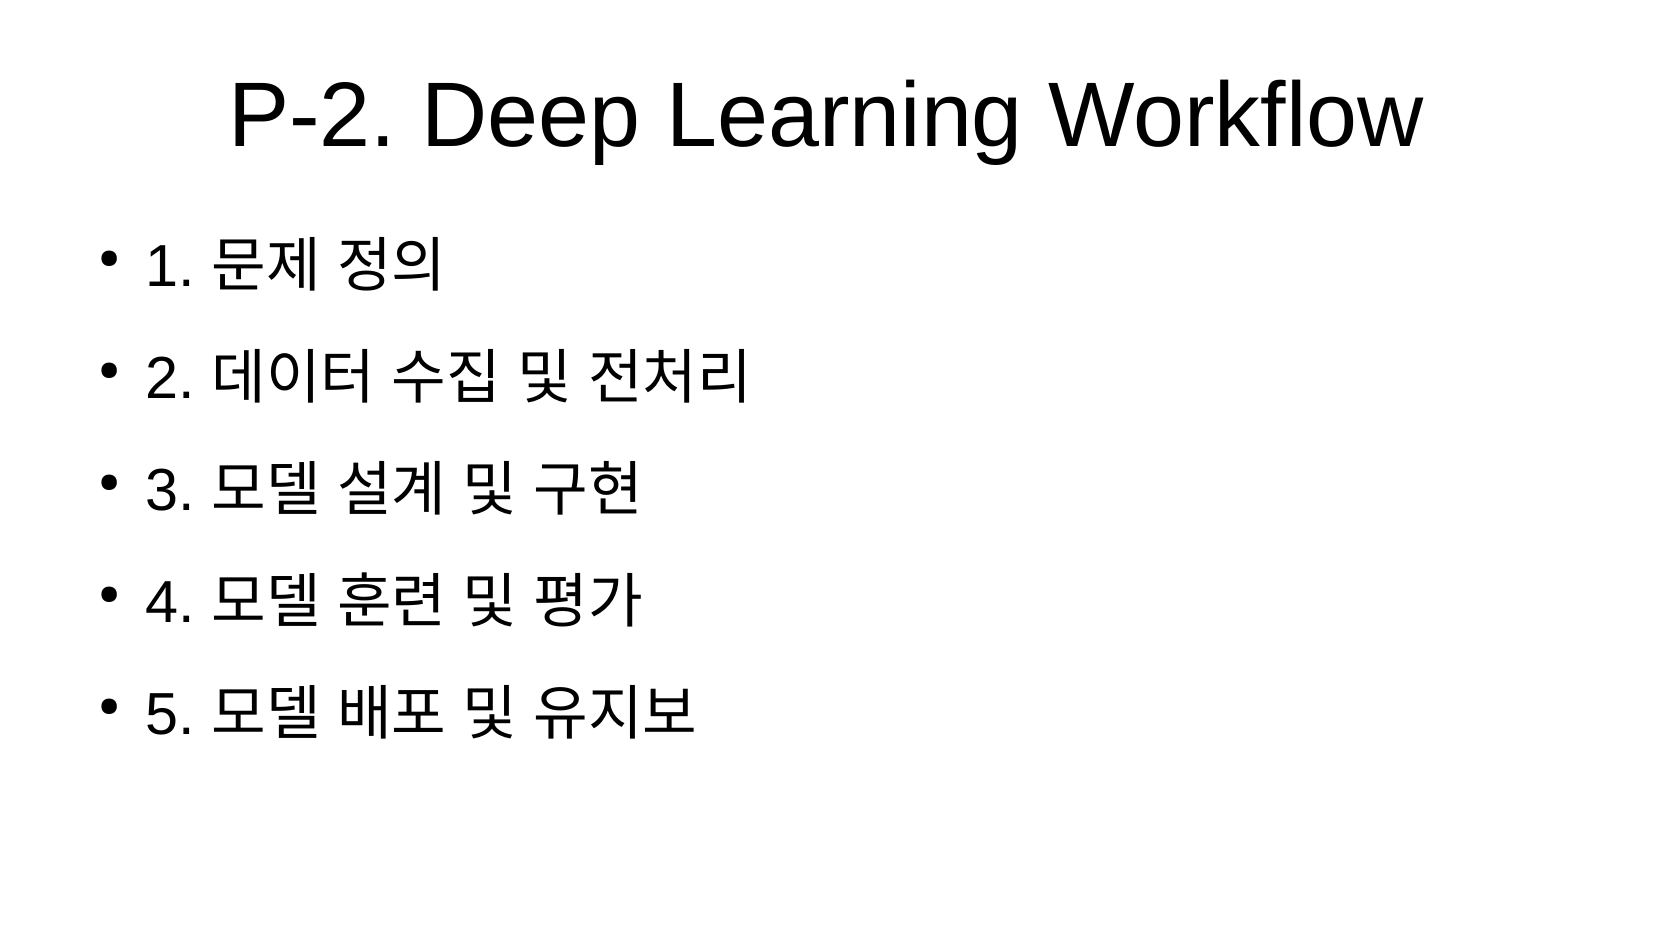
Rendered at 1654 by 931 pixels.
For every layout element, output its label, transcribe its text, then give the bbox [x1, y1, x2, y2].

title P-2. Deep Learning Workflow [82, 37, 1571, 193]
list 1. 문제 정의 2. 데이터 수집 및 전처리 3. 모델 설계 및 구현 4. 모델 훈련 및 평가 5. 모델 배포 및 유지보 [82, 217, 1571, 758]
